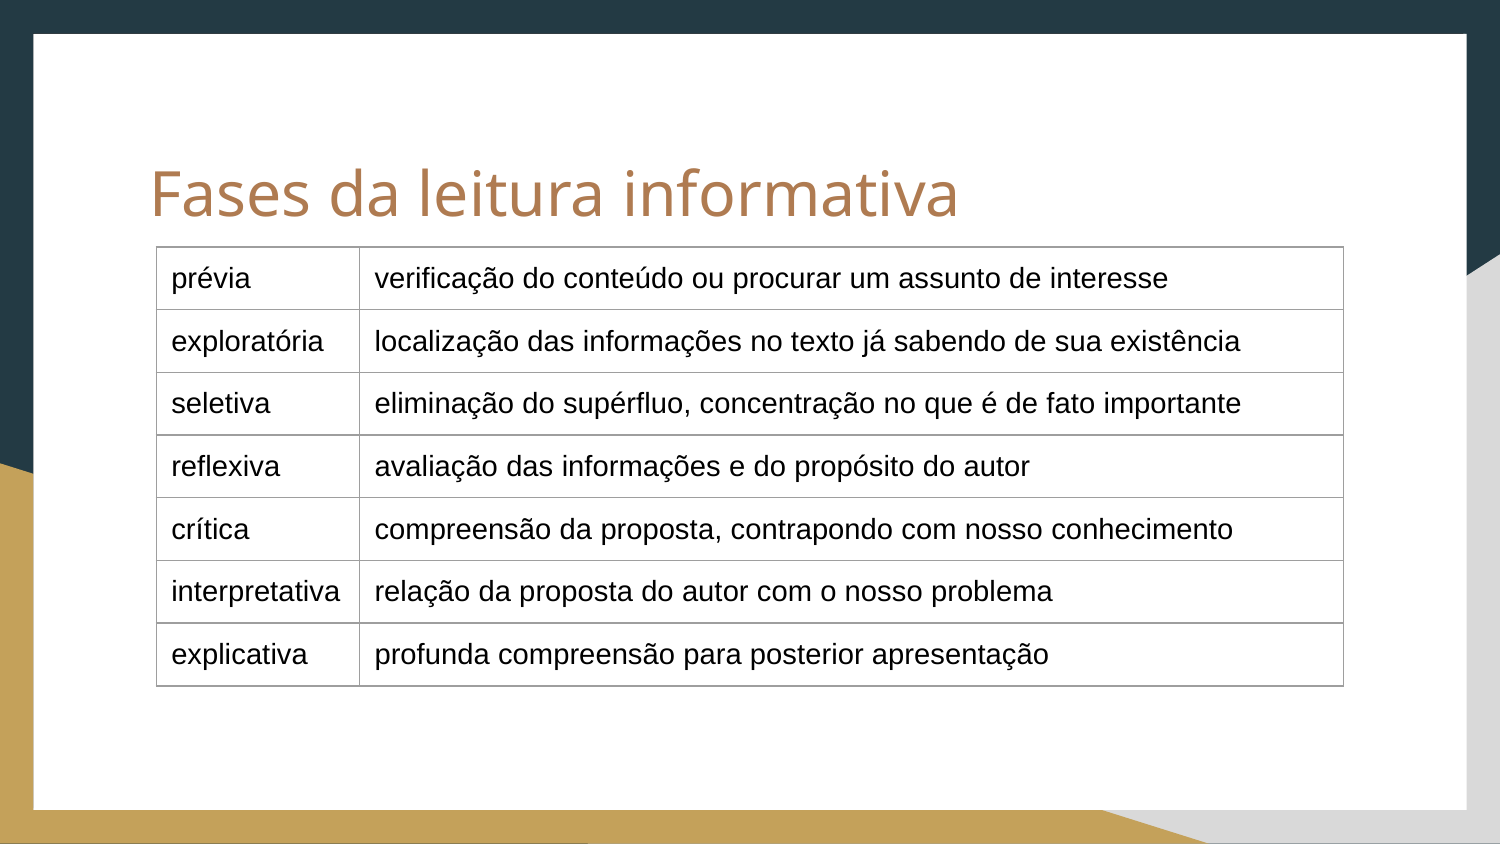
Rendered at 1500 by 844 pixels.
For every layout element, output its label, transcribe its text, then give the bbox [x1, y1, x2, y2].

table_header verificação do conteúdo ou procurar um assunto de interesse [360, 248, 1343, 309]
title Fases da leitura informativa [134, 138, 1366, 296]
table_cell eliminação do supérfluo, concentração no que é de fato importante [360, 373, 1343, 434]
table_cell explicativa [157, 624, 359, 685]
table_cell reflexiva [157, 436, 359, 497]
table_cell interpretativa [157, 561, 359, 622]
table_cell profunda compreensão para posterior apresentação [360, 624, 1343, 685]
table_cell relação da proposta do autor com o nosso problema [360, 561, 1343, 622]
table_cell exploratória [157, 310, 359, 372]
table_header prévia [157, 248, 359, 309]
table_cell crítica [157, 498, 359, 560]
table_cell localização das informações no texto já sabendo de sua existência [360, 310, 1343, 372]
table_cell seletiva [157, 373, 359, 434]
table_cell avaliação das informações e do propósito do autor [360, 436, 1343, 497]
table_cell compreensão da proposta, contrapondo com nosso conhecimento [360, 498, 1343, 560]
